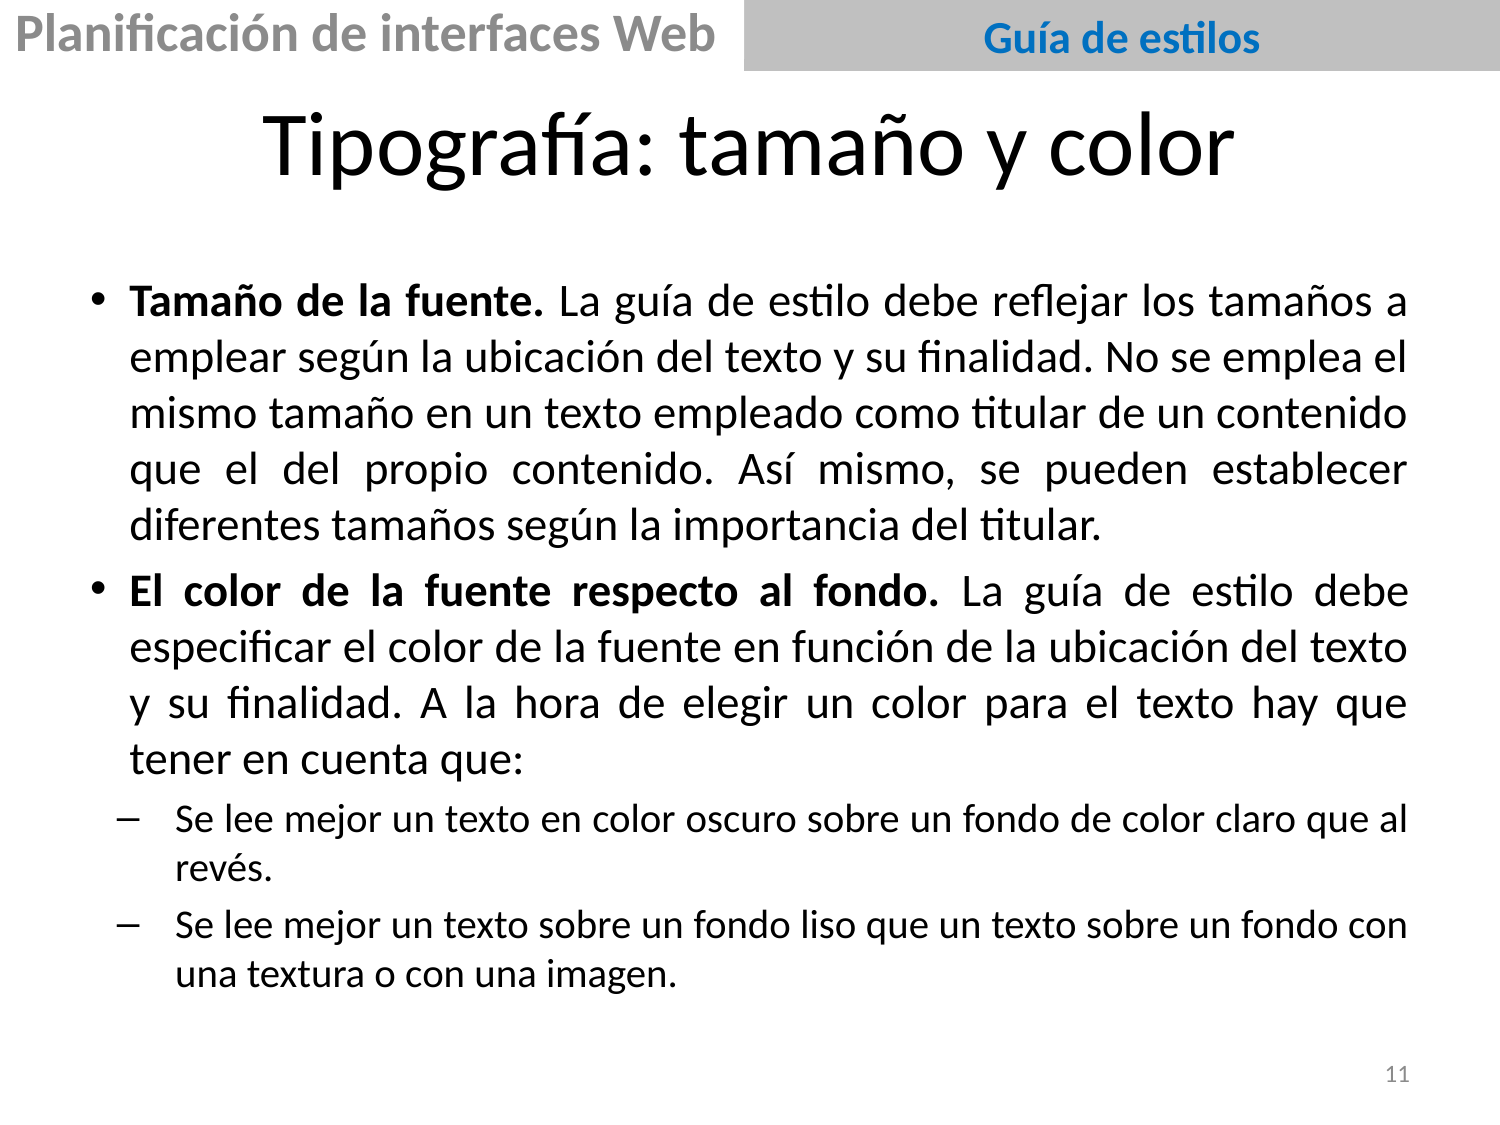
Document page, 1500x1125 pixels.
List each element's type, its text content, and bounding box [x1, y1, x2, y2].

slide_number <número> [1074, 1042, 1425, 1103]
title Guía de estilos [744, 0, 1500, 71]
list Tamaño de la fuente. La guía de estilo debe reflejar los tamaños a emplear según la ubicación del texto y su finalidad. No se emplea el mismo tamaño en un texto empleado como titular de un contenido que el del propio contenido. Así mismo, se pueden establecer diferentes tamaños según la importancia del titular. El color de la fuente respecto al fondo. La guía de estilo debe especificar el color de la fuente en función de la ubicación del texto y su finalidad. A la hora de elegir un color para el texto hay que tener en cuenta que: Se lee mejor un texto en color oscuro sobre un fondo de color claro que al revés. Se lee mejor un texto sobre un fondo liso que un texto sobre un fondo con una textura o con una imagen. [75, 262, 1425, 1005]
title Planificación de interfaces Web [0, 0, 745, 60]
title Tipografía: tamaño y color [75, 60, 1425, 233]
